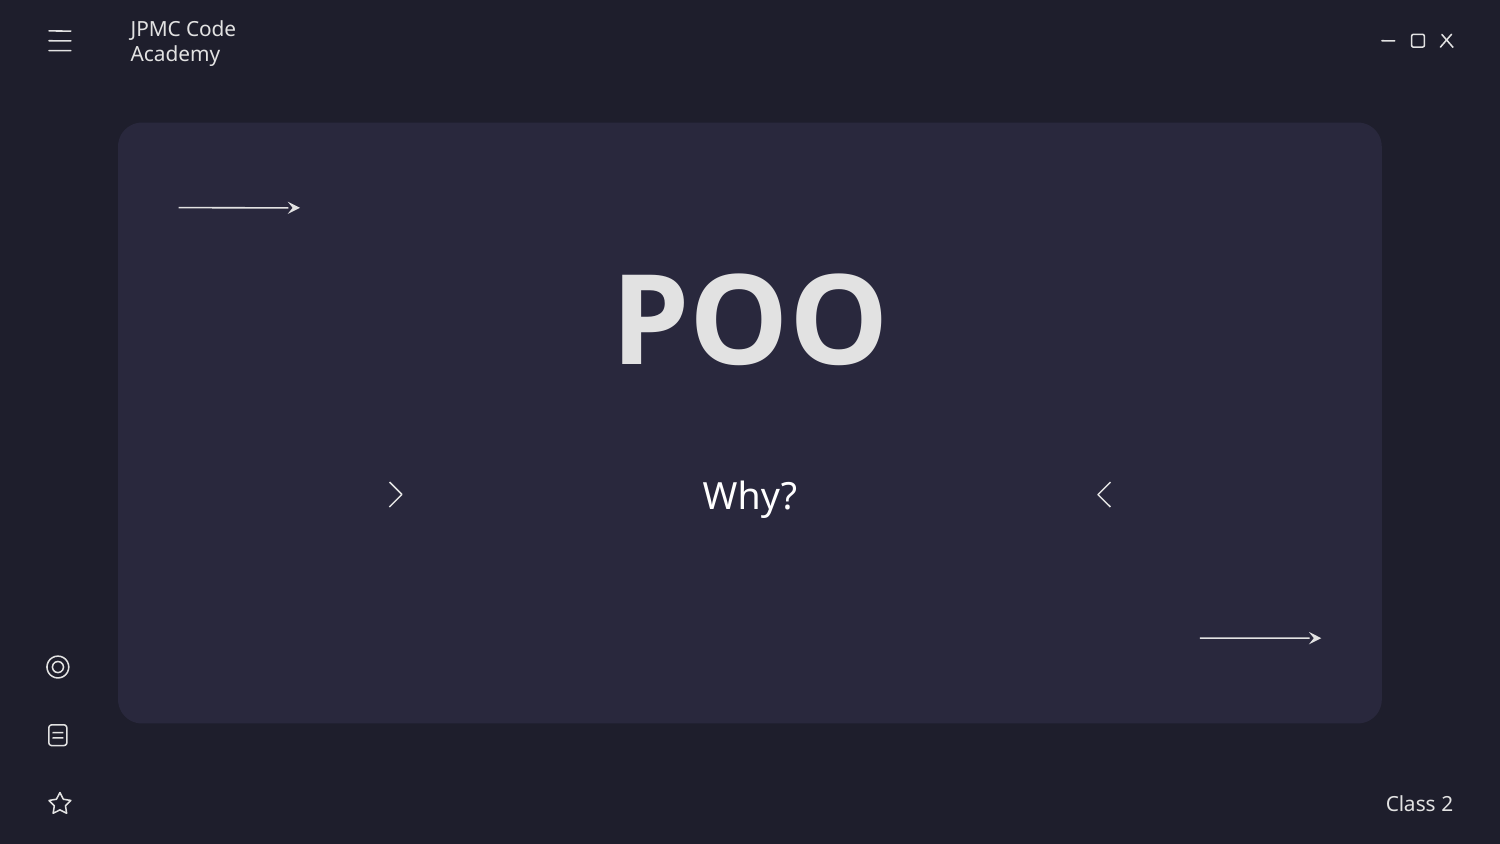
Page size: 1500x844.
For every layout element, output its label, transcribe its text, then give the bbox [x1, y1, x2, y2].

subtitle Class 2 [1278, 780, 1453, 826]
title POO [294, 207, 1206, 422]
subtitle JPMC Code Academy [130, 18, 306, 64]
subtitle Why? [402, 421, 1098, 568]
